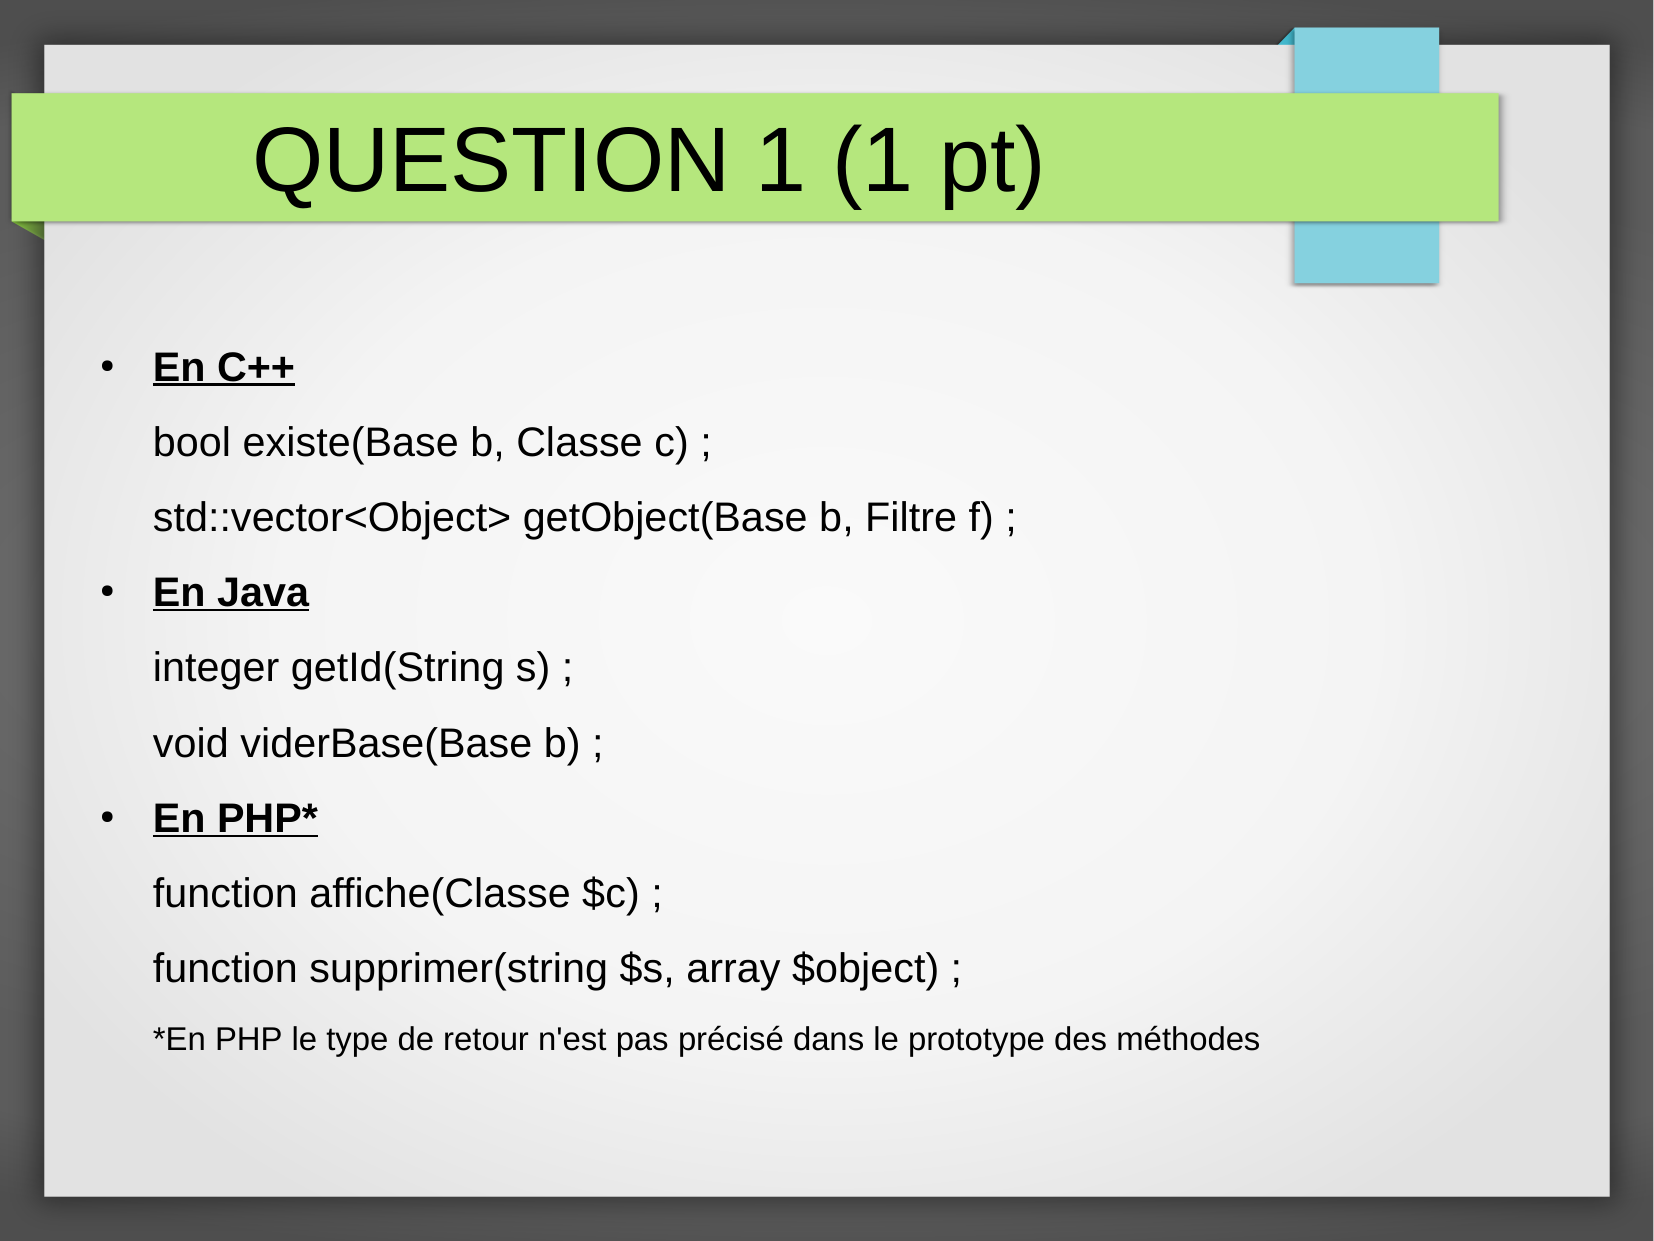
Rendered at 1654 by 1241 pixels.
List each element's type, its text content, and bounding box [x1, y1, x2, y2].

list En C++ bool existe(Base b, Classe c) ; std::vector<Object> getObject(Base b, Filtre f) ; En Java integer getId(String s) ; void viderBase(Base b) ; En PHP* function affiche(Classe $c) ; function supprimer(string $s, array $object) ; *En PHP le type de retour n'est pas précisé dans le prototype des méthodes [82, 343, 1538, 1063]
title QUESTION 1 (1 pt) [70, 106, 1229, 213]
picture [0, 0, 1654, 1241]
